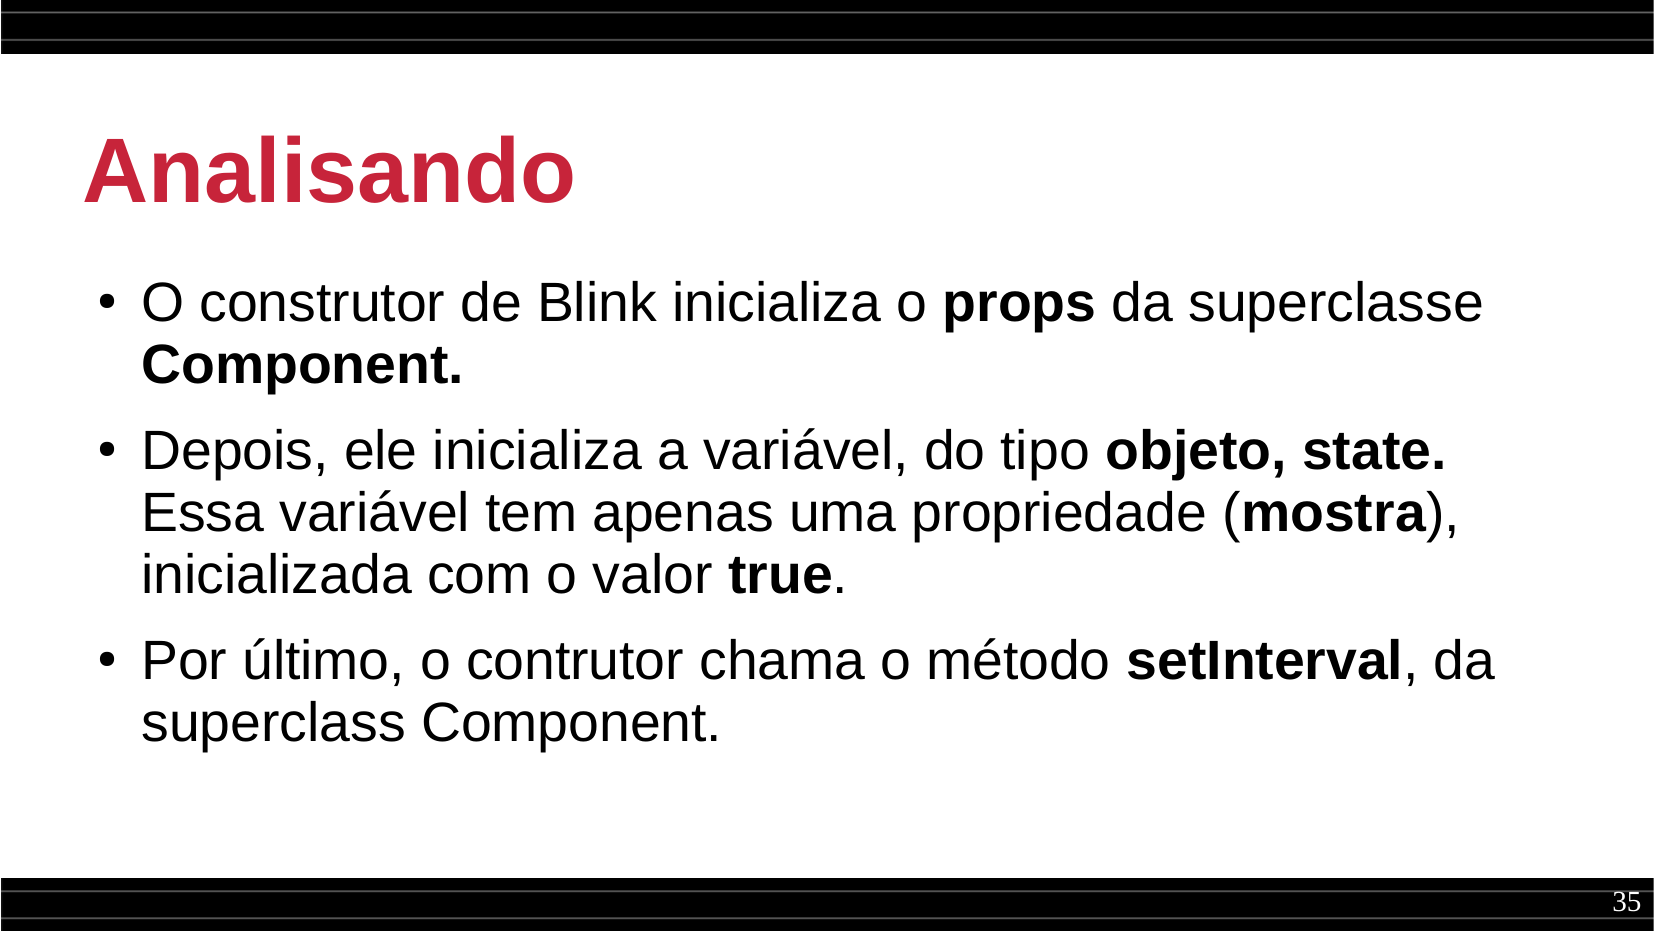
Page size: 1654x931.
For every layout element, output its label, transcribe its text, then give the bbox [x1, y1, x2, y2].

picture [1, 878, 1654, 931]
list O construtor de Blink inicializa o props da superclasse Component. Depois, ele inicializa a variável, do tipo objeto, state. Essa variável tem apenas uma propriedade (mostra), inicializada com o valor true. Por último, o contrutor chama o método setInterval, da superclass Component. [82, 271, 1571, 758]
title Analisando [82, 92, 1571, 249]
picture [1, 0, 1654, 54]
